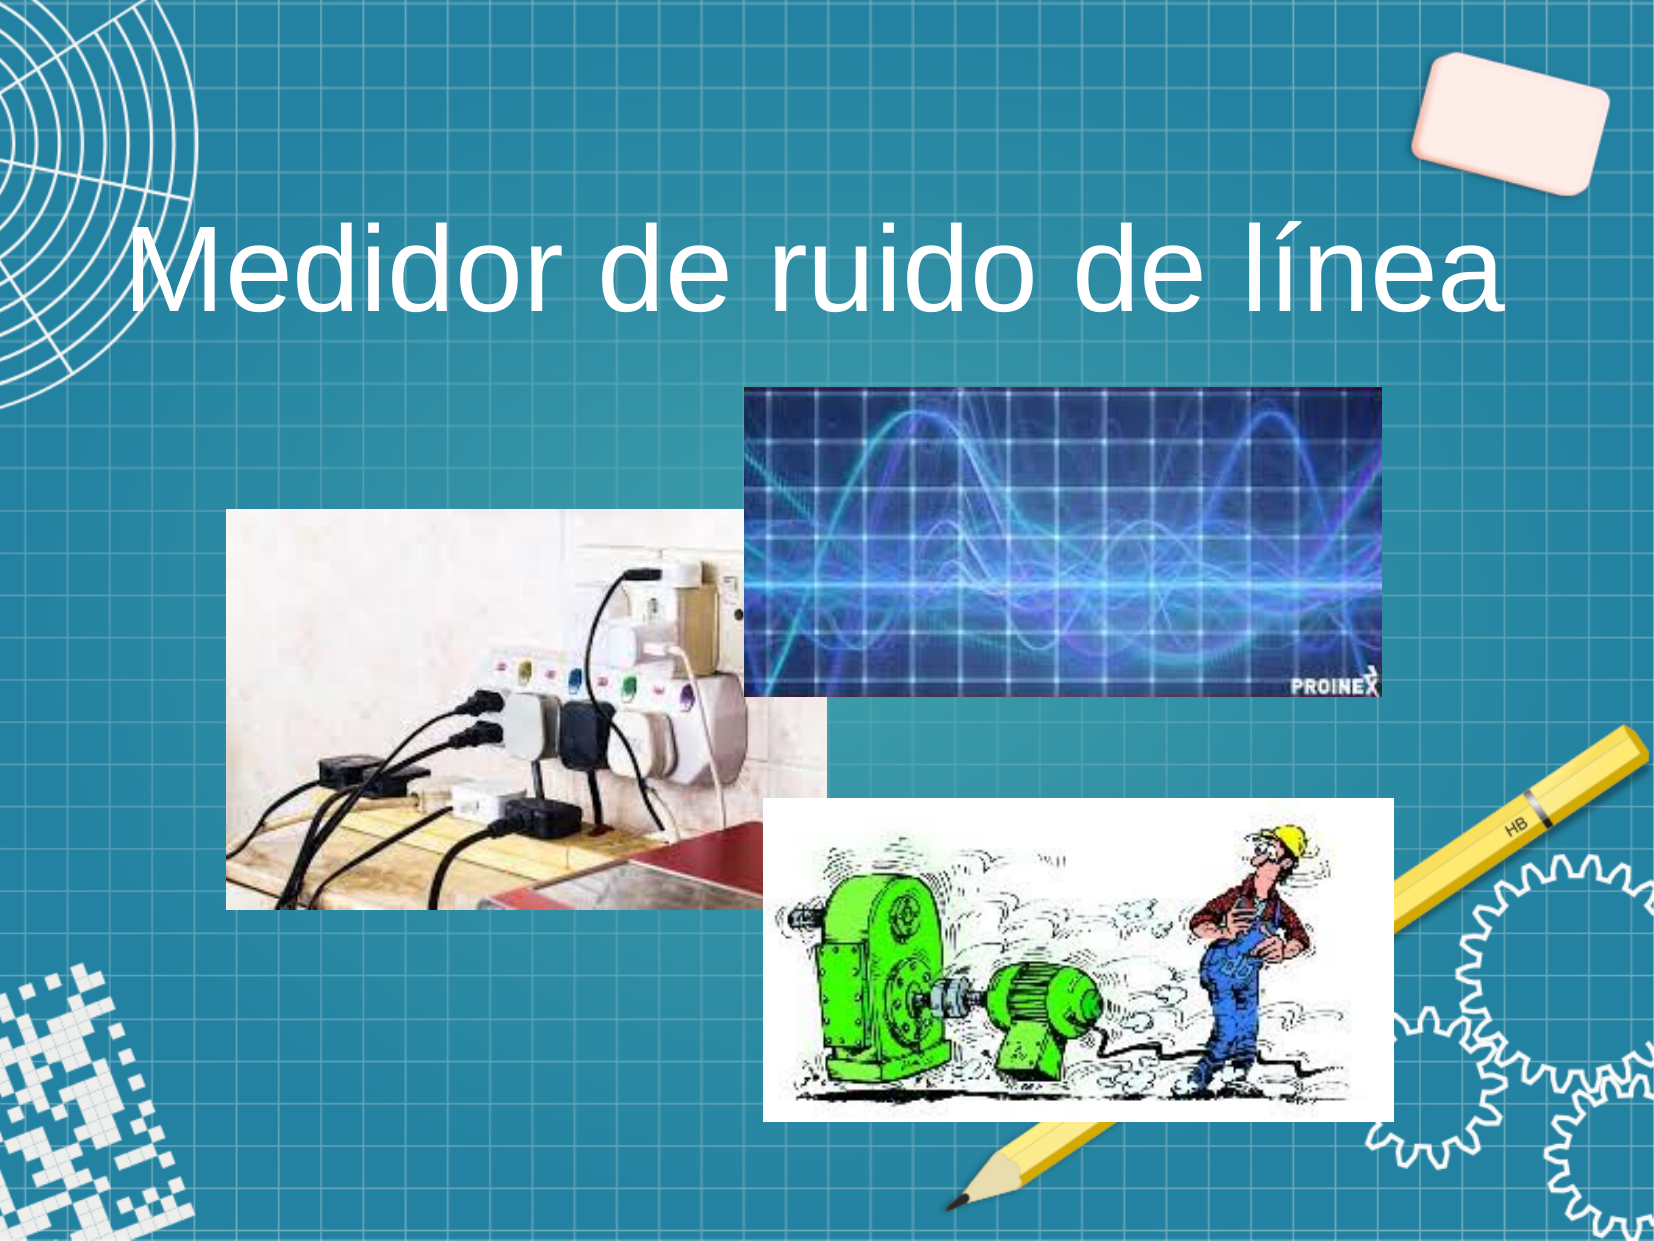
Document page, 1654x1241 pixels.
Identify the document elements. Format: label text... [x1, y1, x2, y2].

picture [0, 0, 1654, 1241]
title Medidor de ruido de línea [70, 200, 1560, 338]
